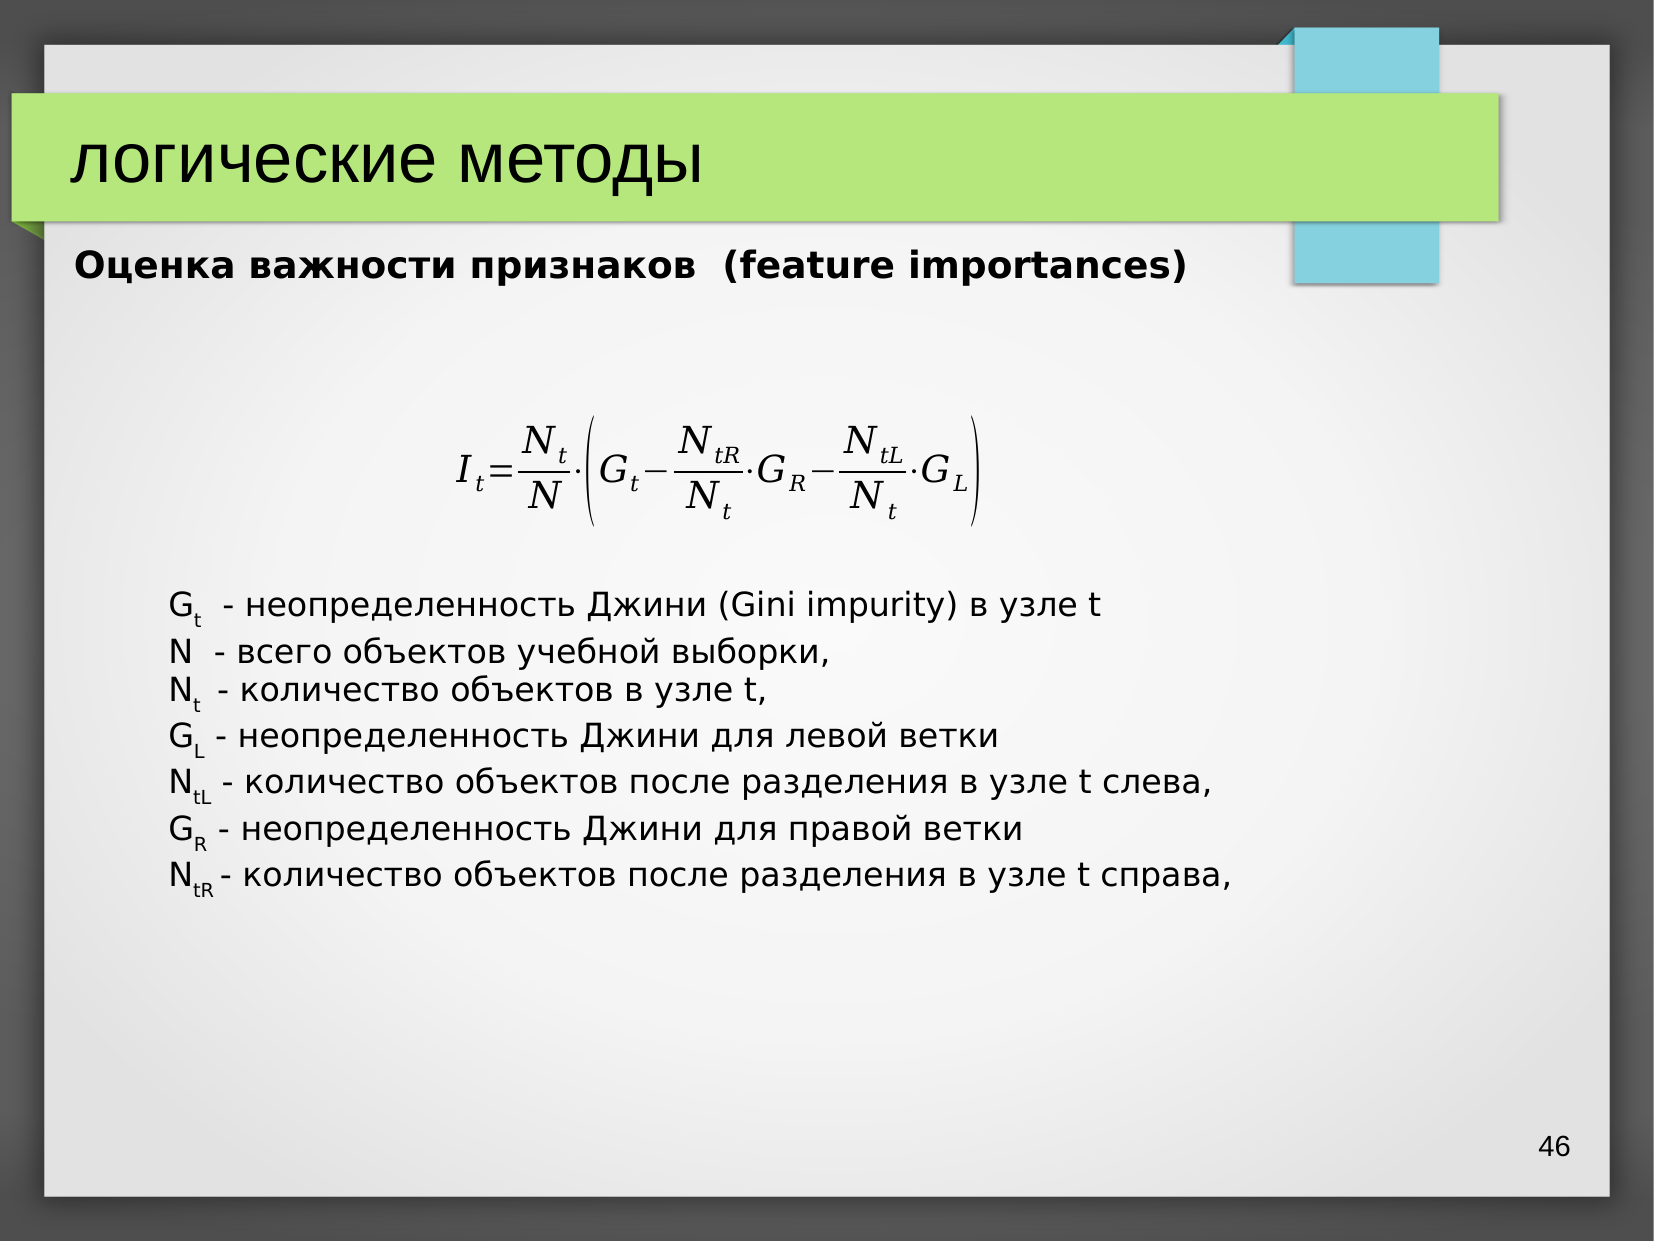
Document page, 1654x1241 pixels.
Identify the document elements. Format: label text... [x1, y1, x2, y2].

text_box Gt - неопределенность Джини (Gini impurity) в узле t N - всего объектов учебной выборки, Nt - количество объектов в узле t, GL - неопределенность Джини для левой ветки NtL - количество объектов после разделения в узле t слева, GR - неопределенность Джини для правой ветки NtR - количество объектов после разделения в узле t справа, [153, 578, 1356, 910]
text_box Оценка важности признаков (feature importances) [59, 236, 1288, 296]
title логические методы [70, 118, 1205, 199]
picture [0, 0, 1654, 1241]
chart [448, 413, 989, 530]
